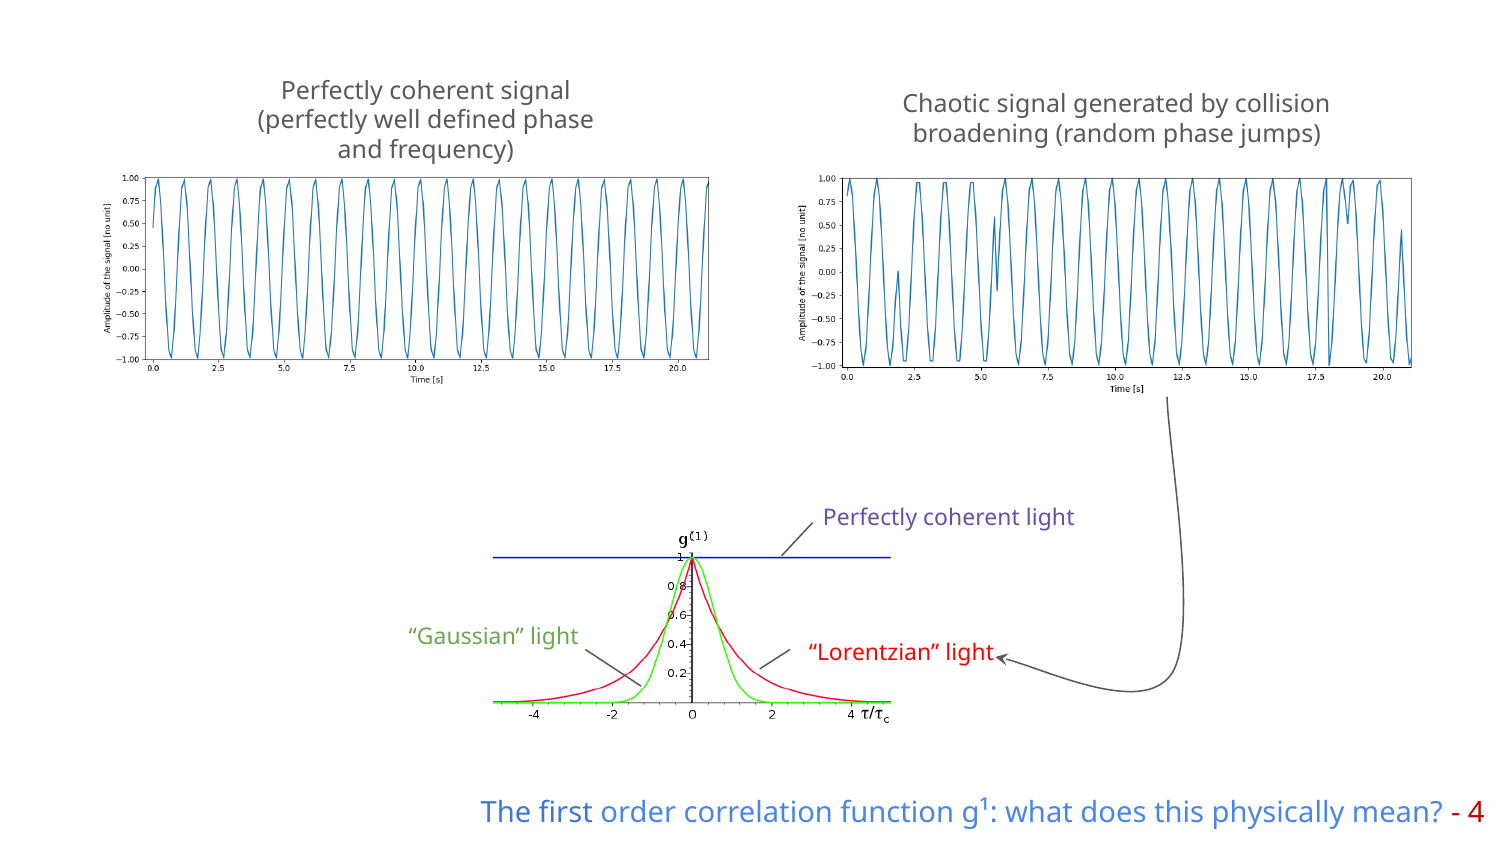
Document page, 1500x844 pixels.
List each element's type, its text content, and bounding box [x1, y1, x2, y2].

text_box “Gaussian” light [393, 606, 632, 652]
picture [466, 525, 920, 733]
text_box The first order correlation function g¹: what does this physically mean? - 4 [344, 778, 1500, 844]
text_box Perfectly coherent light [807, 487, 1120, 532]
picture [54, 148, 1484, 394]
text_box Perfectly coherent signal (perfectly well defined phase and frequency) [221, 59, 631, 205]
text_box “Lorentzian” light [793, 622, 1039, 659]
text_box Chaotic signal generated by collision broadening (random phase jumps) [860, 72, 1374, 218]
